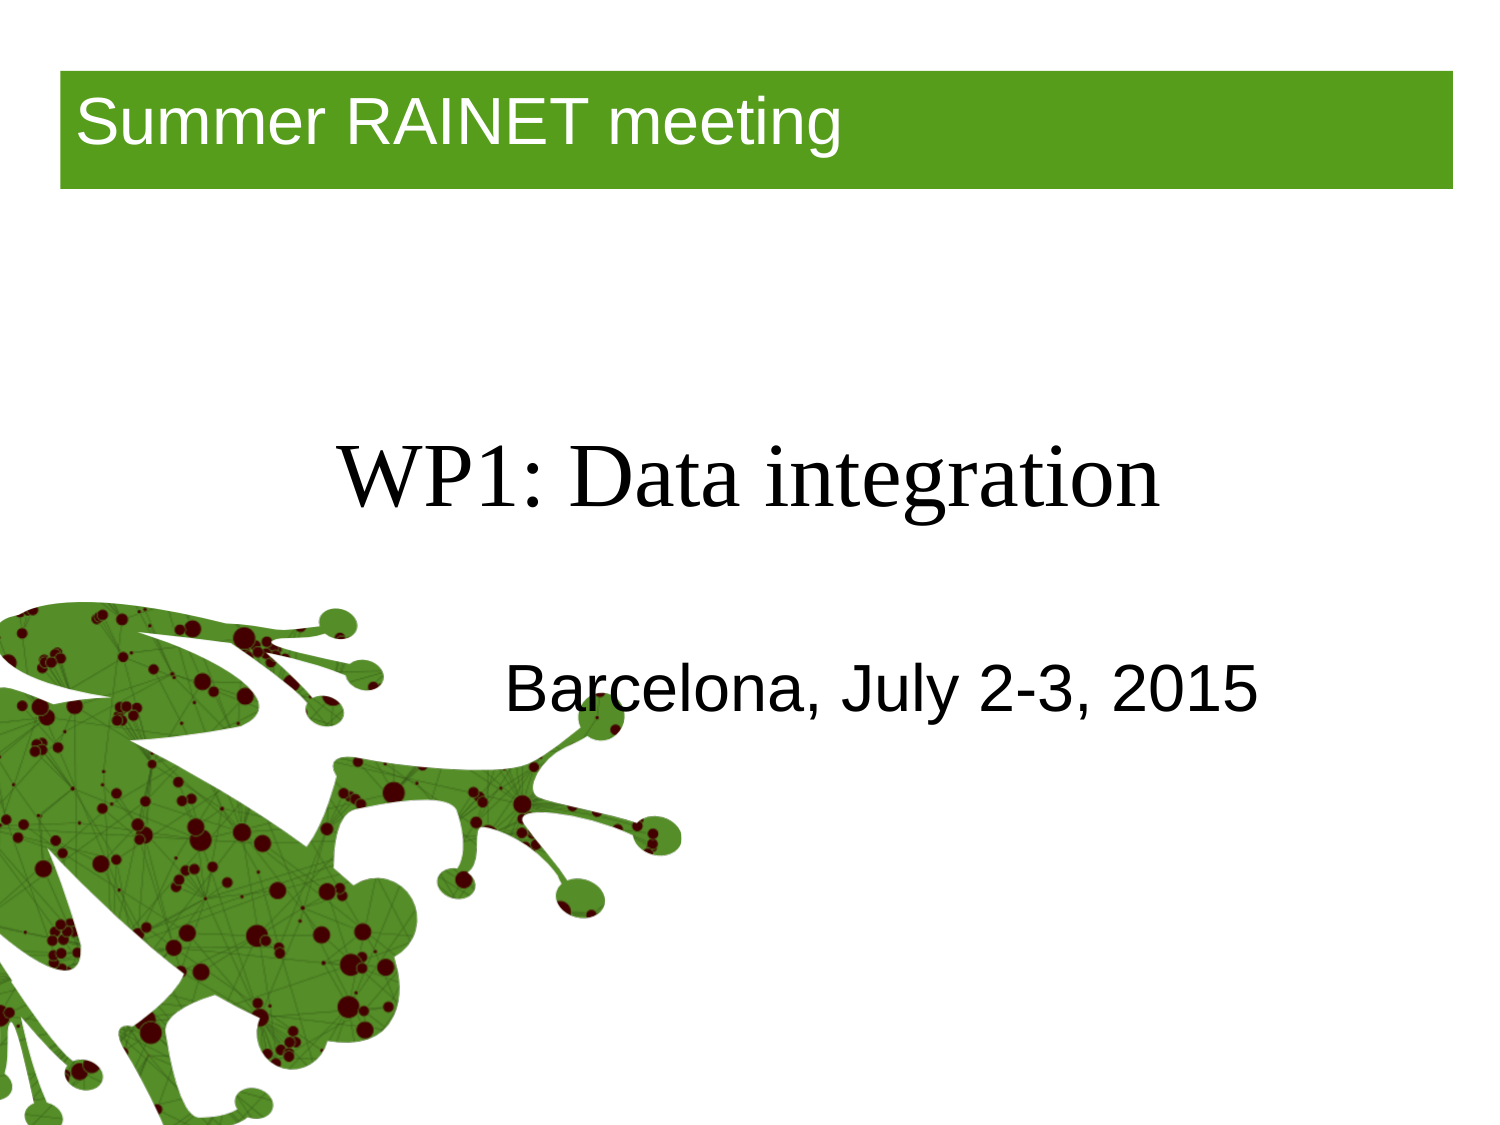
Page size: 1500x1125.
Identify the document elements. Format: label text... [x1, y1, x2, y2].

title WP1: Data integration [112, 349, 1388, 591]
picture [0, 602, 682, 1125]
subtitle Barcelona, July 2-3, 2015 [225, 637, 1275, 925]
text_box Summer RAINET meeting [60, 70, 1453, 189]
